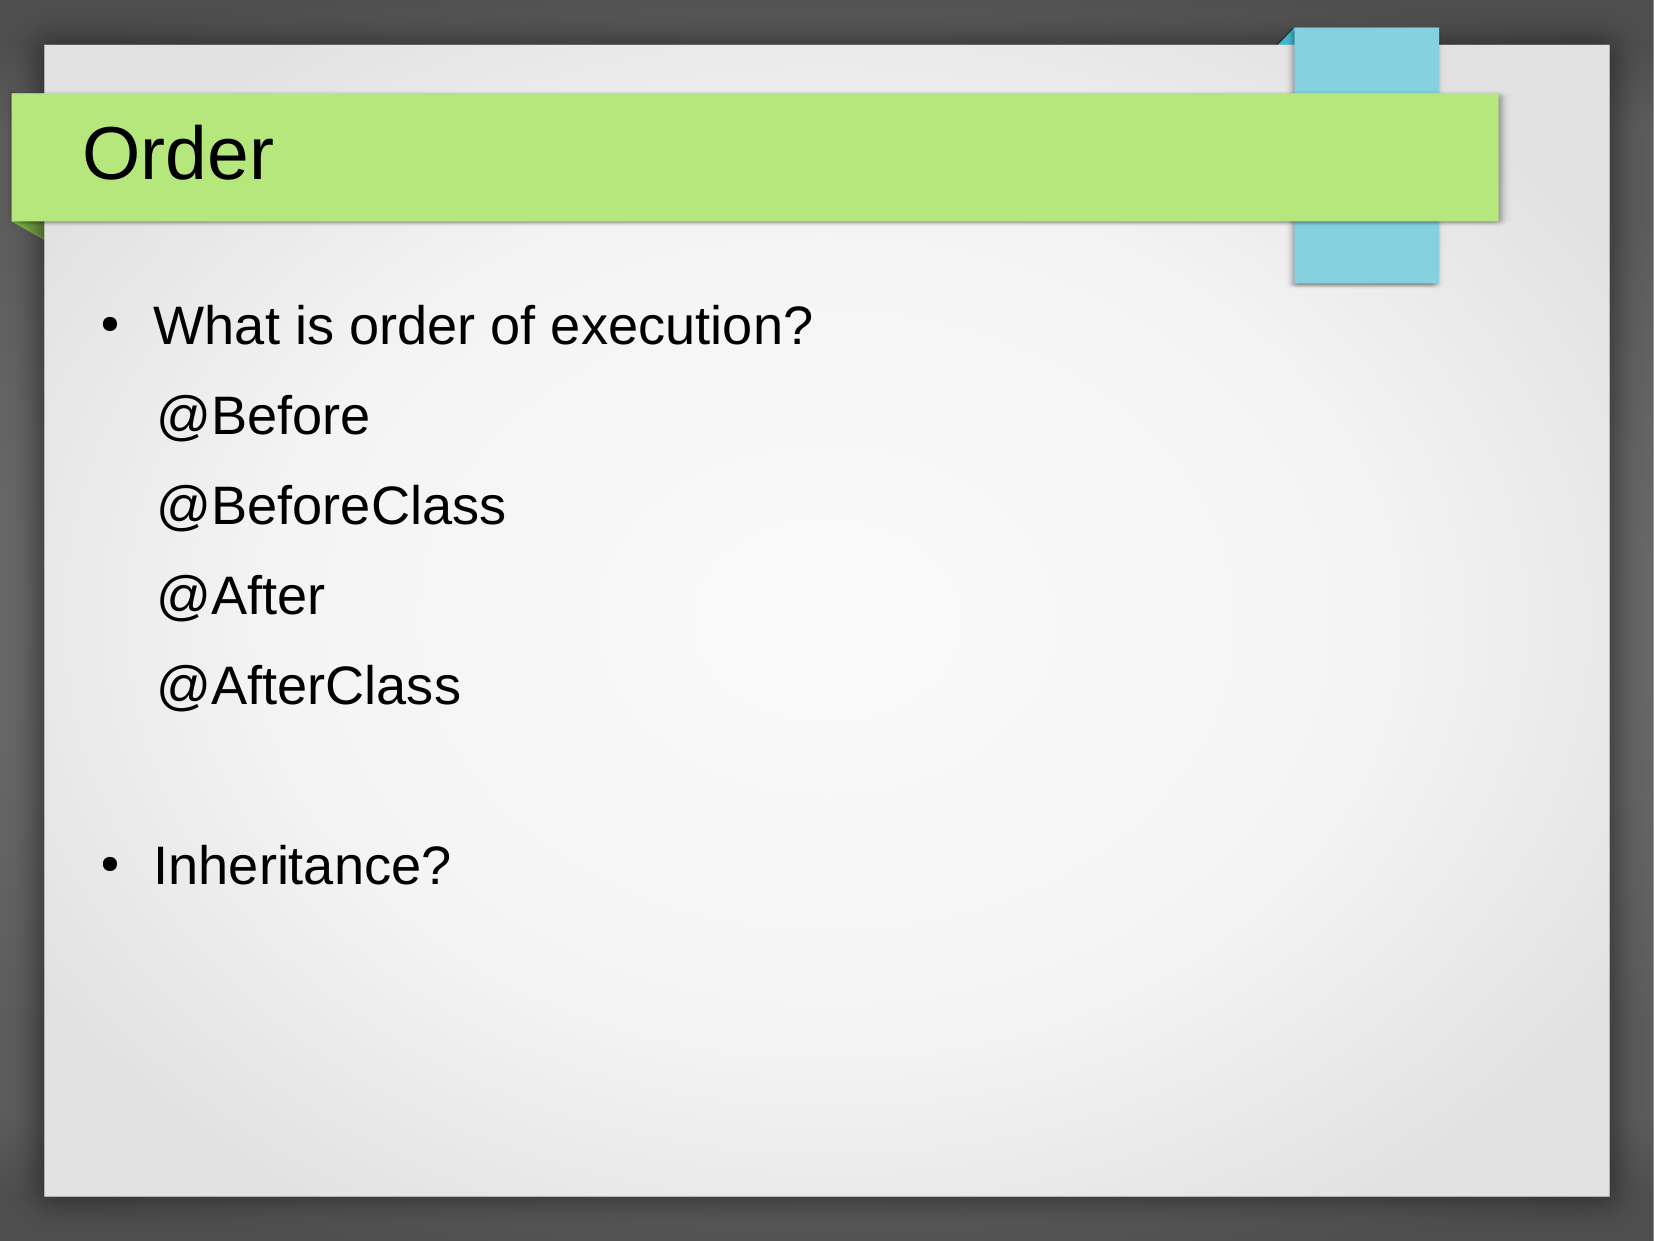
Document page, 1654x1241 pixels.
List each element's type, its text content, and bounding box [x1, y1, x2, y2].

title Order [82, 94, 1264, 213]
list What is order of execution? @Before @BeforeClass @After @AfterClass Inheritance? [82, 295, 1571, 1015]
picture [0, 0, 1654, 1241]
